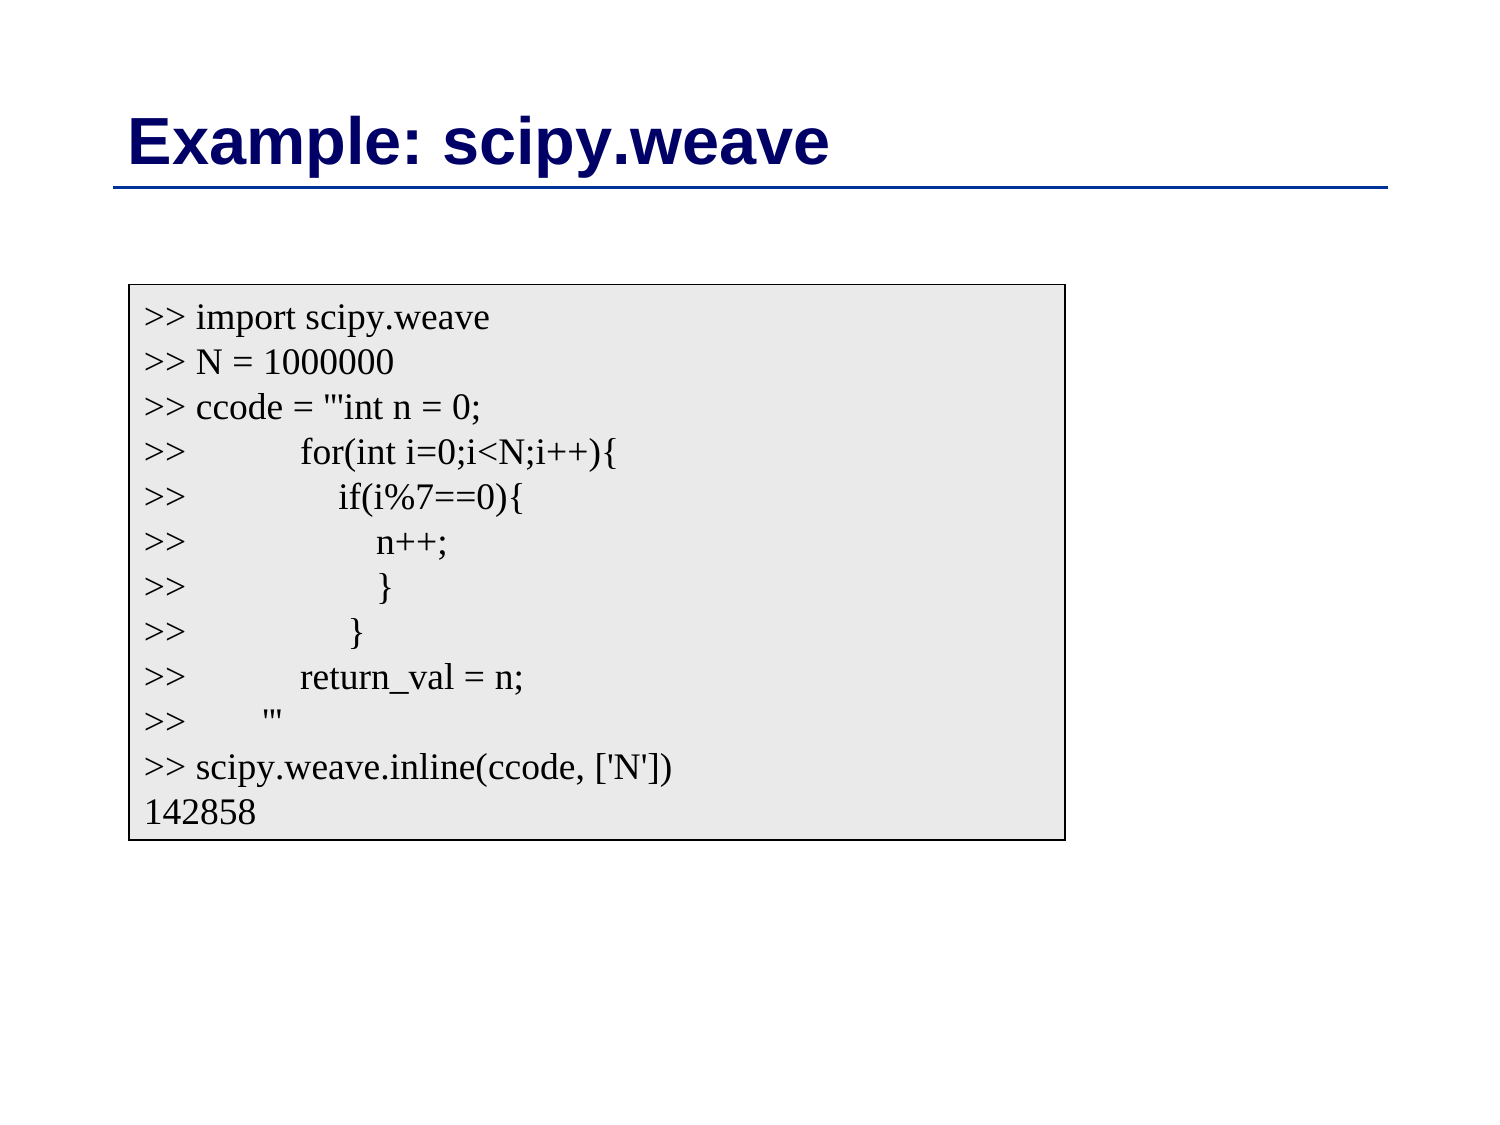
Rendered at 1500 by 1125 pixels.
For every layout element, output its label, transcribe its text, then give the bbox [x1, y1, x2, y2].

title Example: scipy.weave [112, 90, 1388, 186]
text_box >> import scipy.weave >> N = 1000000 >> ccode = '''int n = 0; >> for(int i=0;i<N;i++){ >> if(i%7==0){ >> n++; >> } >> } >> return_val = n; >> ''' >> scipy.weave.inline(ccode, ['N']) 142858 [129, 284, 1066, 841]
